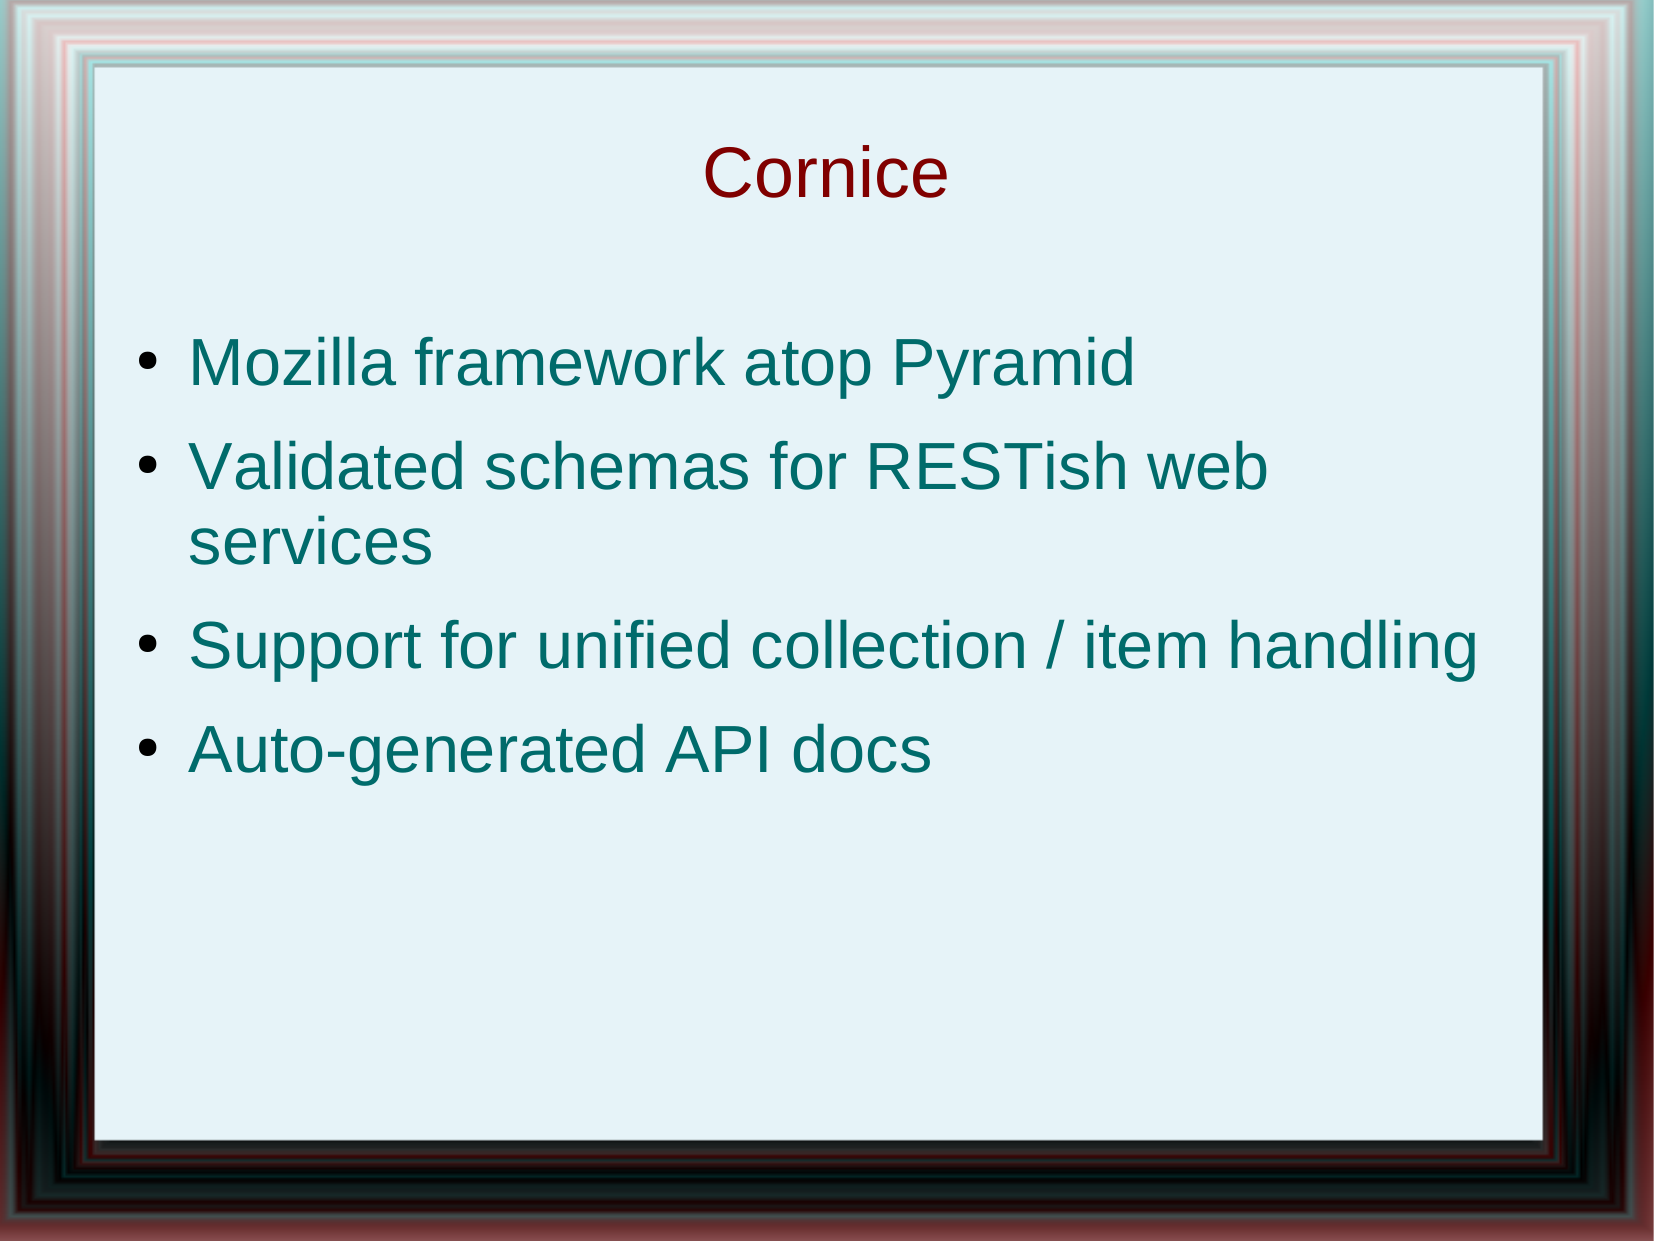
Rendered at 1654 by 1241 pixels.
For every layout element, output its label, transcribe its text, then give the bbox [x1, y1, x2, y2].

list Mozilla framework atop Pyramid Validated schemas for RESTish web services Support for unified collection / item handling Auto-generated API docs [118, 324, 1506, 1045]
title Cornice [118, 88, 1536, 257]
picture [0, 0, 1654, 1241]
